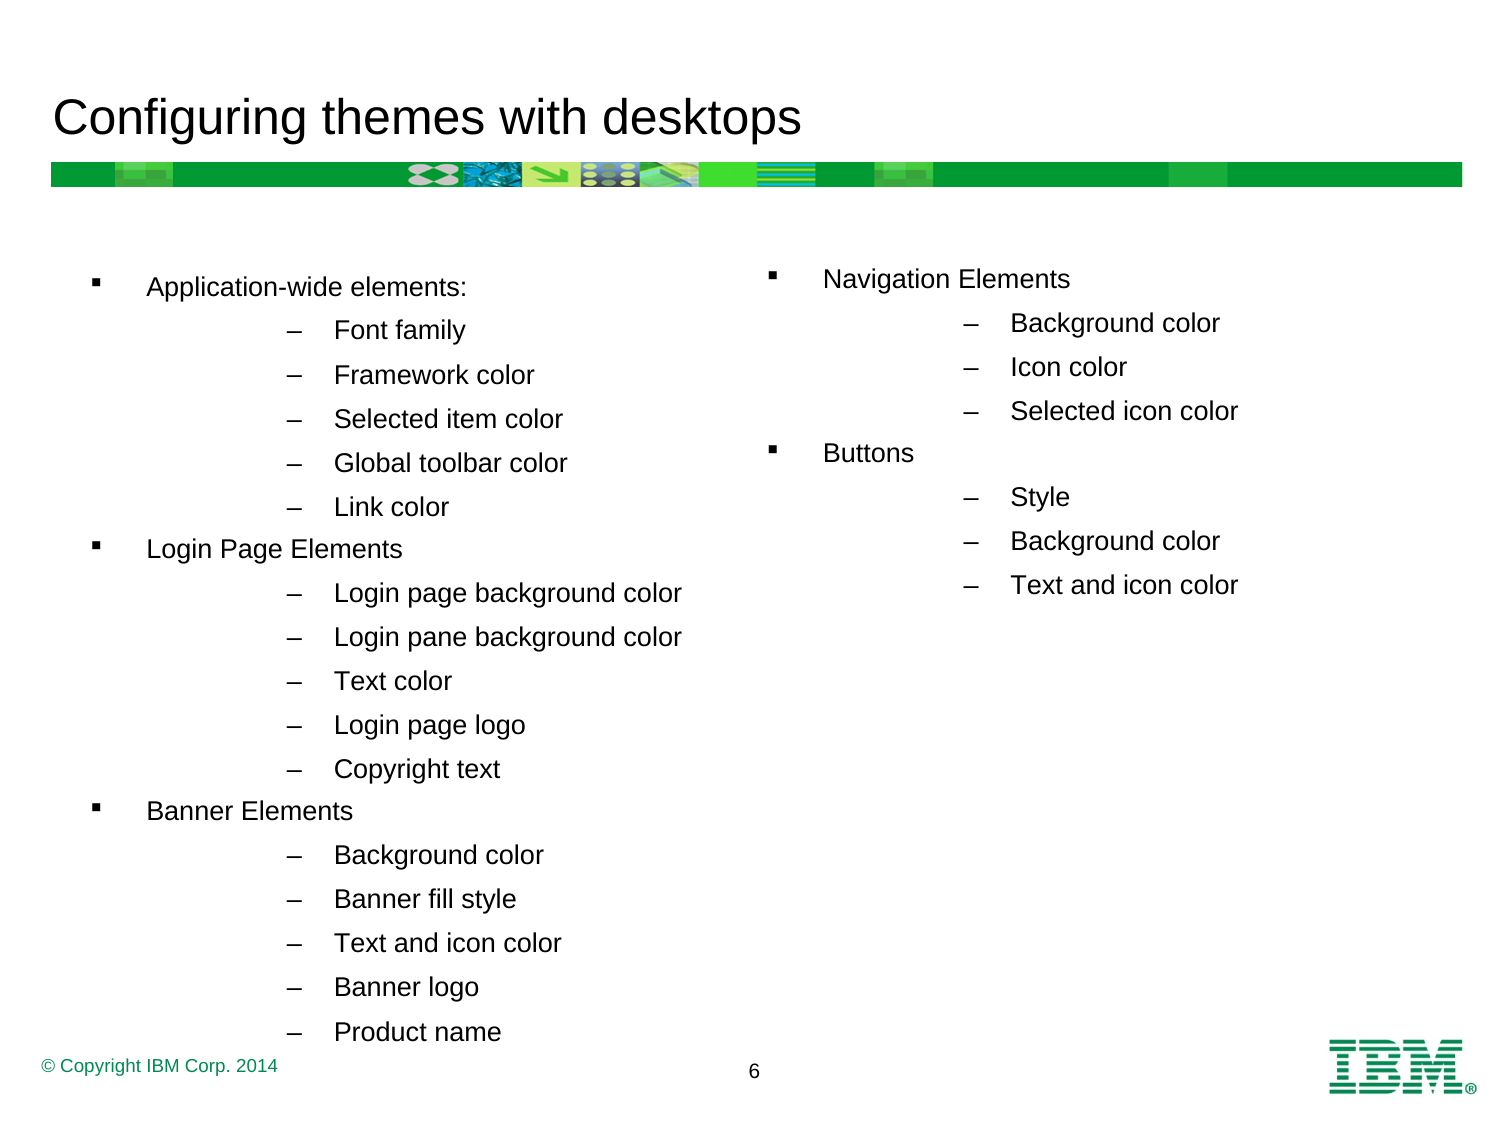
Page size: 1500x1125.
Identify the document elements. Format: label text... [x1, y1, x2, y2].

list Application-wide elements: Font family Framework color Selected item color Global toolbar color Link color Login Page Elements Login page background color Login pane background color Text color Login page logo Copyright text Banner Elements Background color Banner fill style Text and icon color Banner logo Product name [75, 262, 734, 1122]
picture [50, 161, 1463, 189]
list Navigation Elements Background color Icon color Selected icon color Buttons Style Background color Text and icon color [766, 262, 1426, 1006]
title Configuring themes with desktops [37, 45, 1388, 188]
picture [1327, 1037, 1479, 1096]
